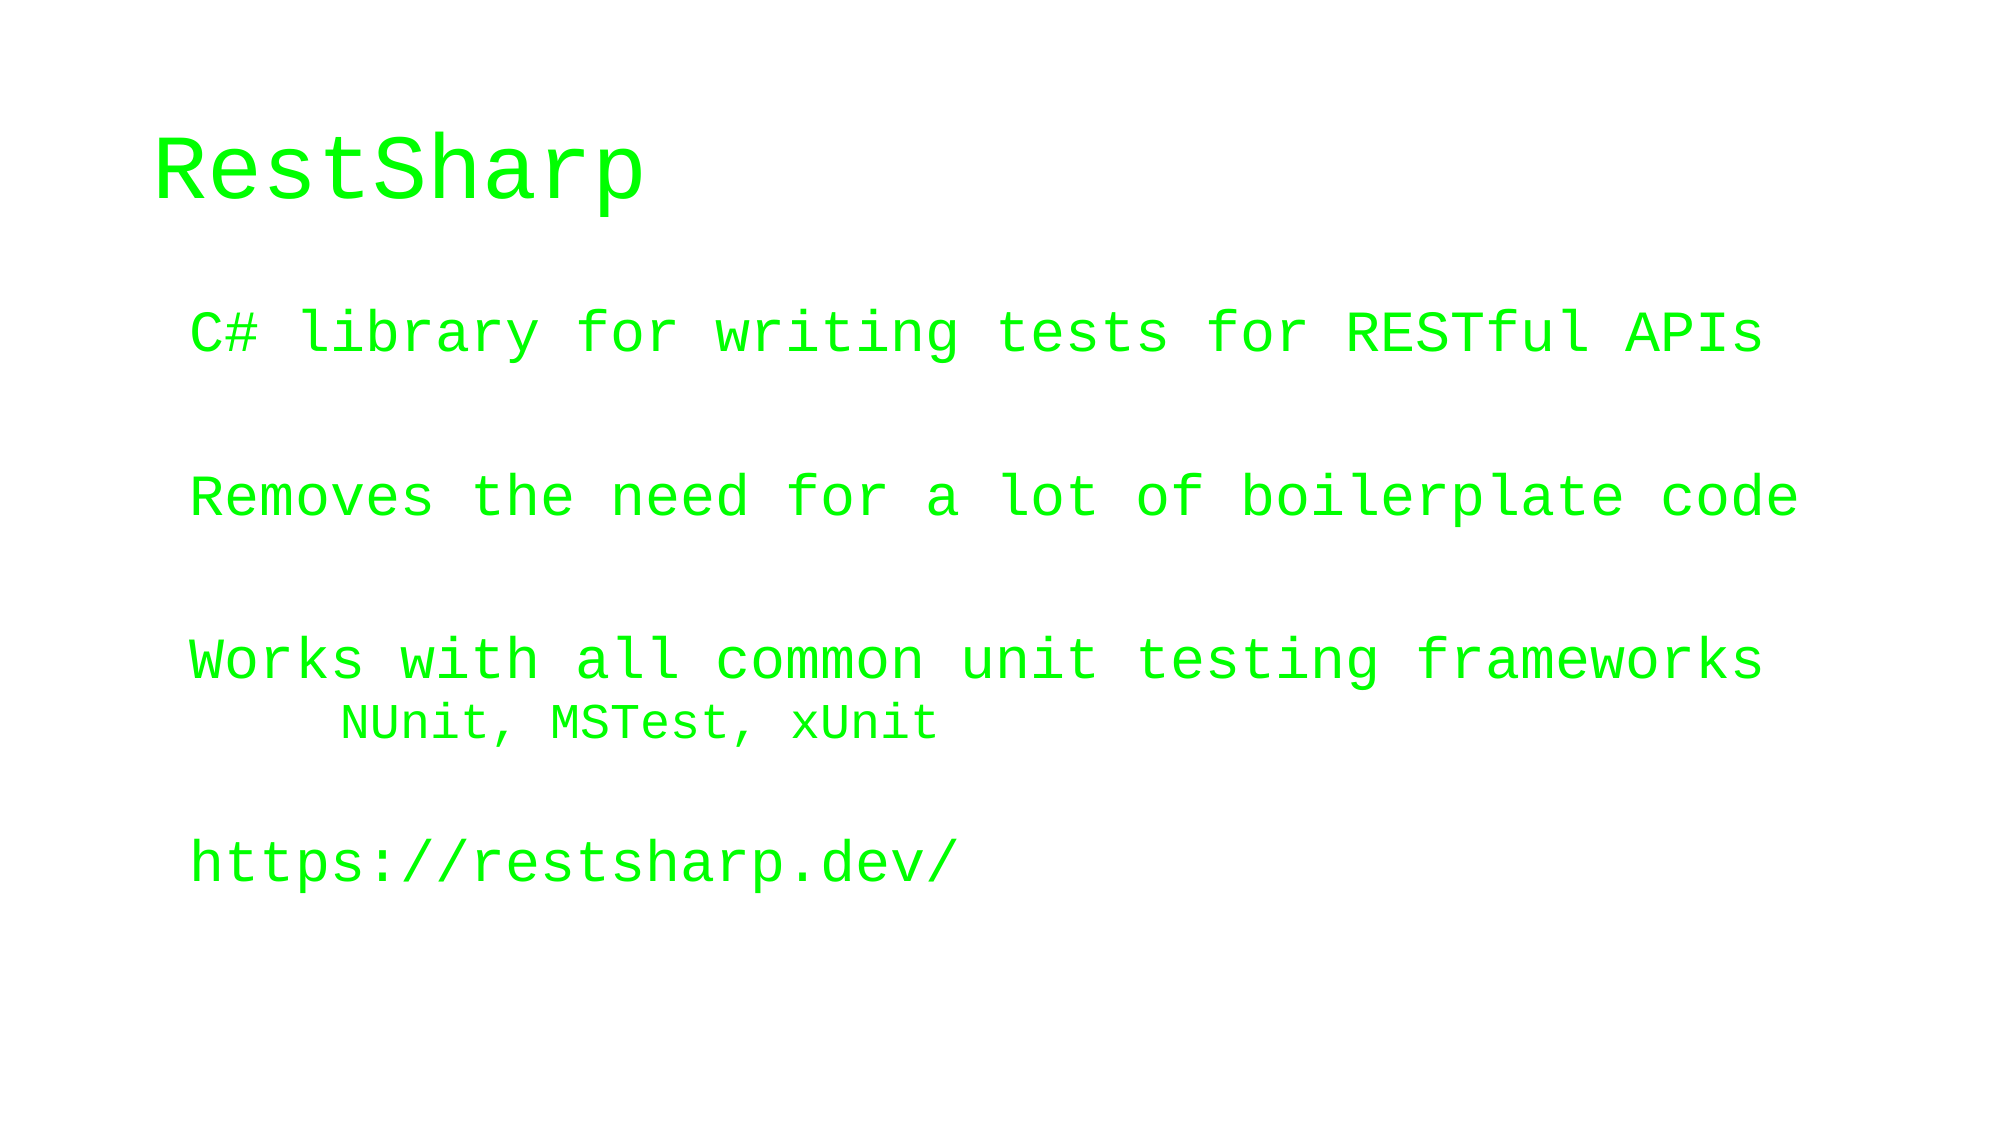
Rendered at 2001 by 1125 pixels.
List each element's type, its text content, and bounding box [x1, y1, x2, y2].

list C# library for writing tests for RESTful APIs Removes the need for a lot of boilerplate code Works with all common unit testing frameworks NUnit, MSTest, xUnit https://restsharp.dev/ [137, 299, 1863, 1014]
title RestSharp [137, 59, 1863, 278]
